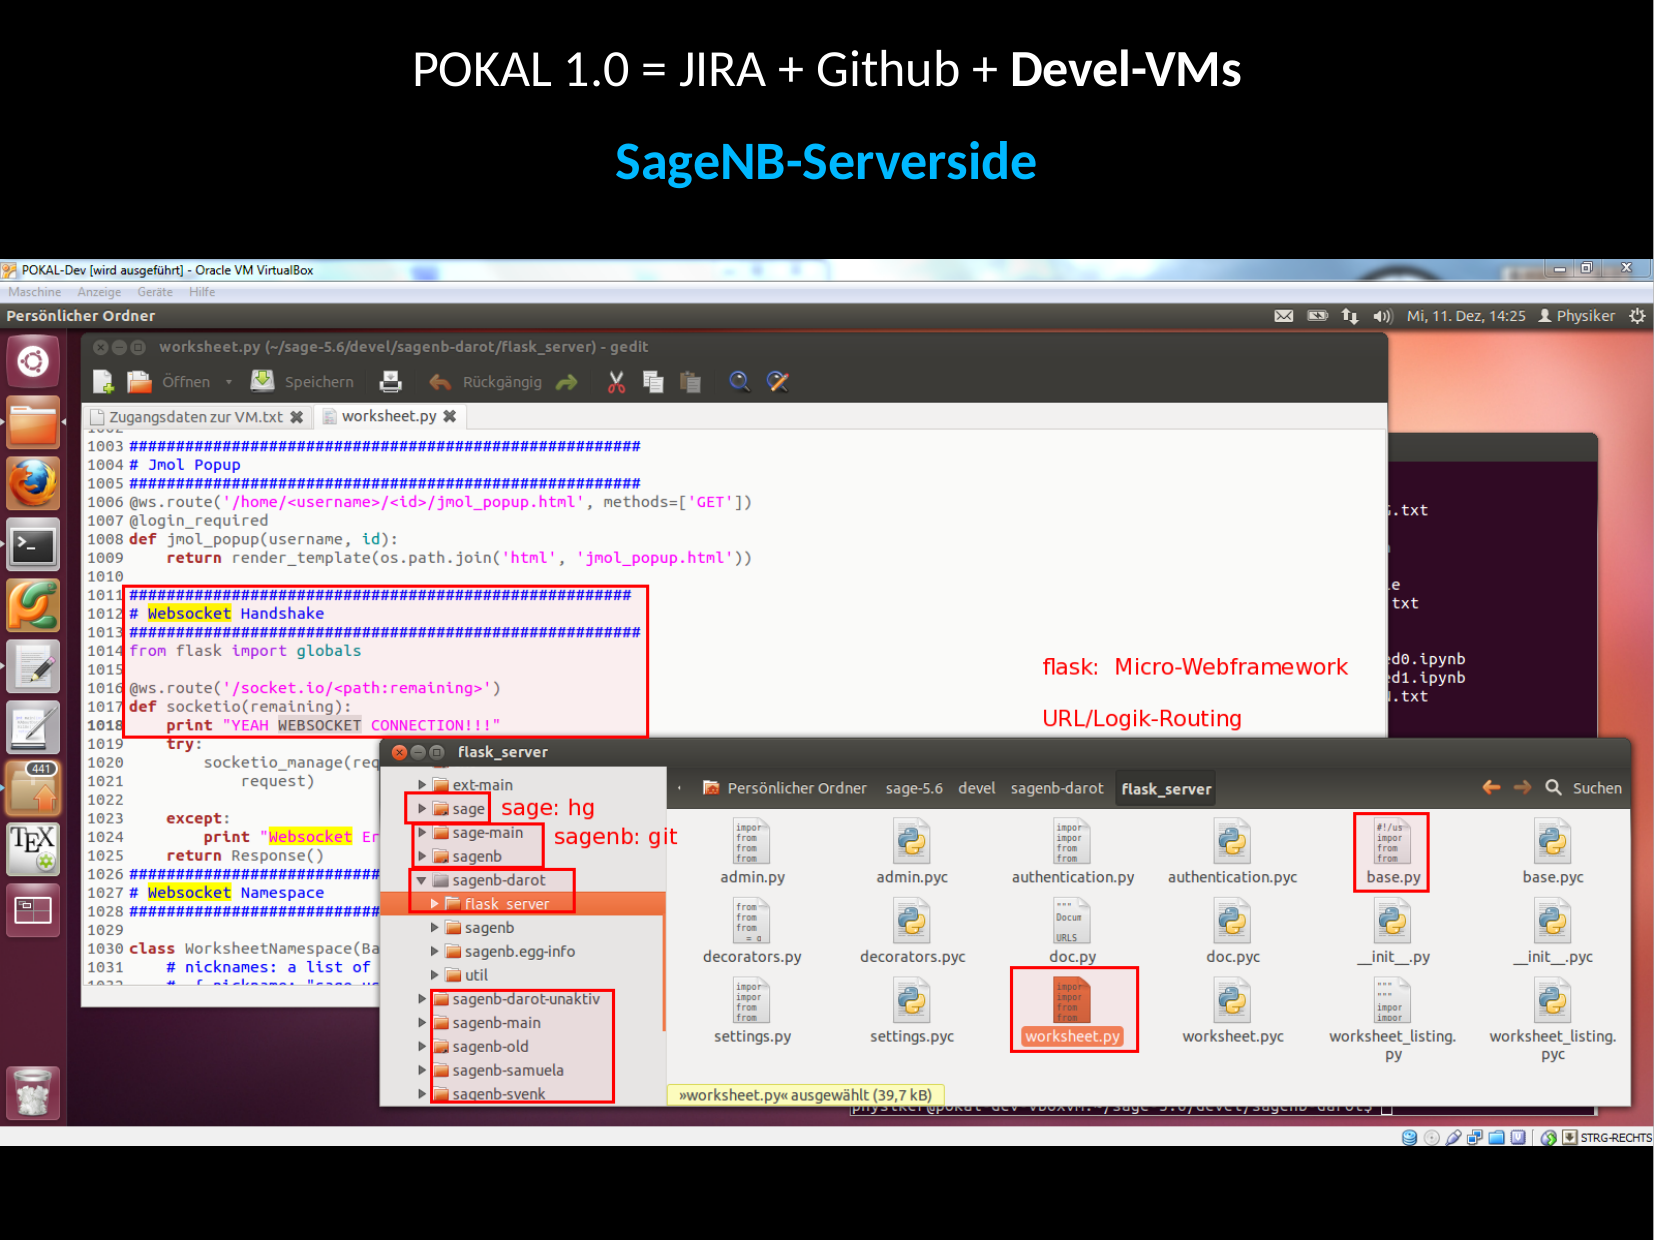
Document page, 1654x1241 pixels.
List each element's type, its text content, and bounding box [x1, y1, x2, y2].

text_box SageNB-Serverside [600, 131, 1054, 213]
picture [0, 259, 1654, 1146]
text_box POKAL 1.0 = JIRA + Github + Devel-VMs [397, 39, 1260, 119]
